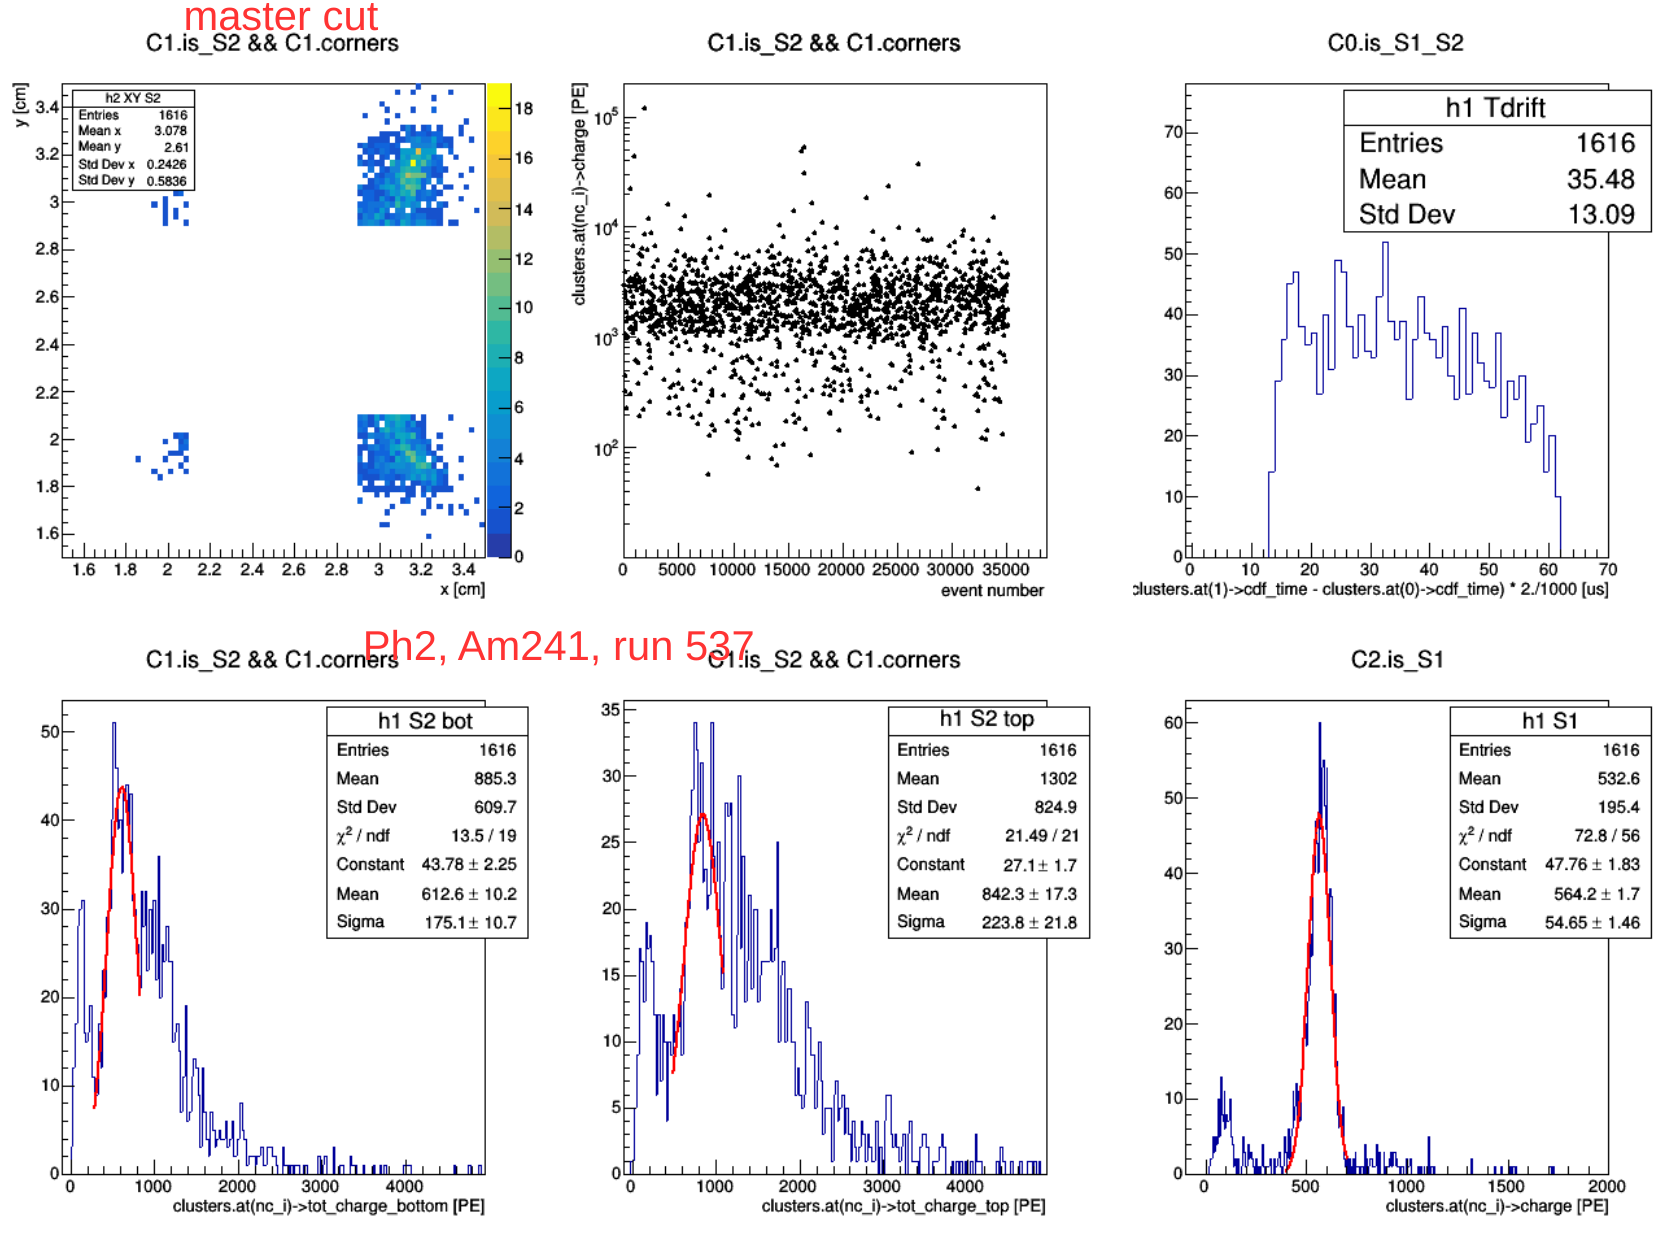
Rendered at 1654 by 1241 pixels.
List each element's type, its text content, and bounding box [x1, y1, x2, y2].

text_box master cut [0, 0, 622, 121]
text_box Ph2, Am241, run 537 [218, 615, 901, 751]
picture [6, 21, 1654, 1226]
